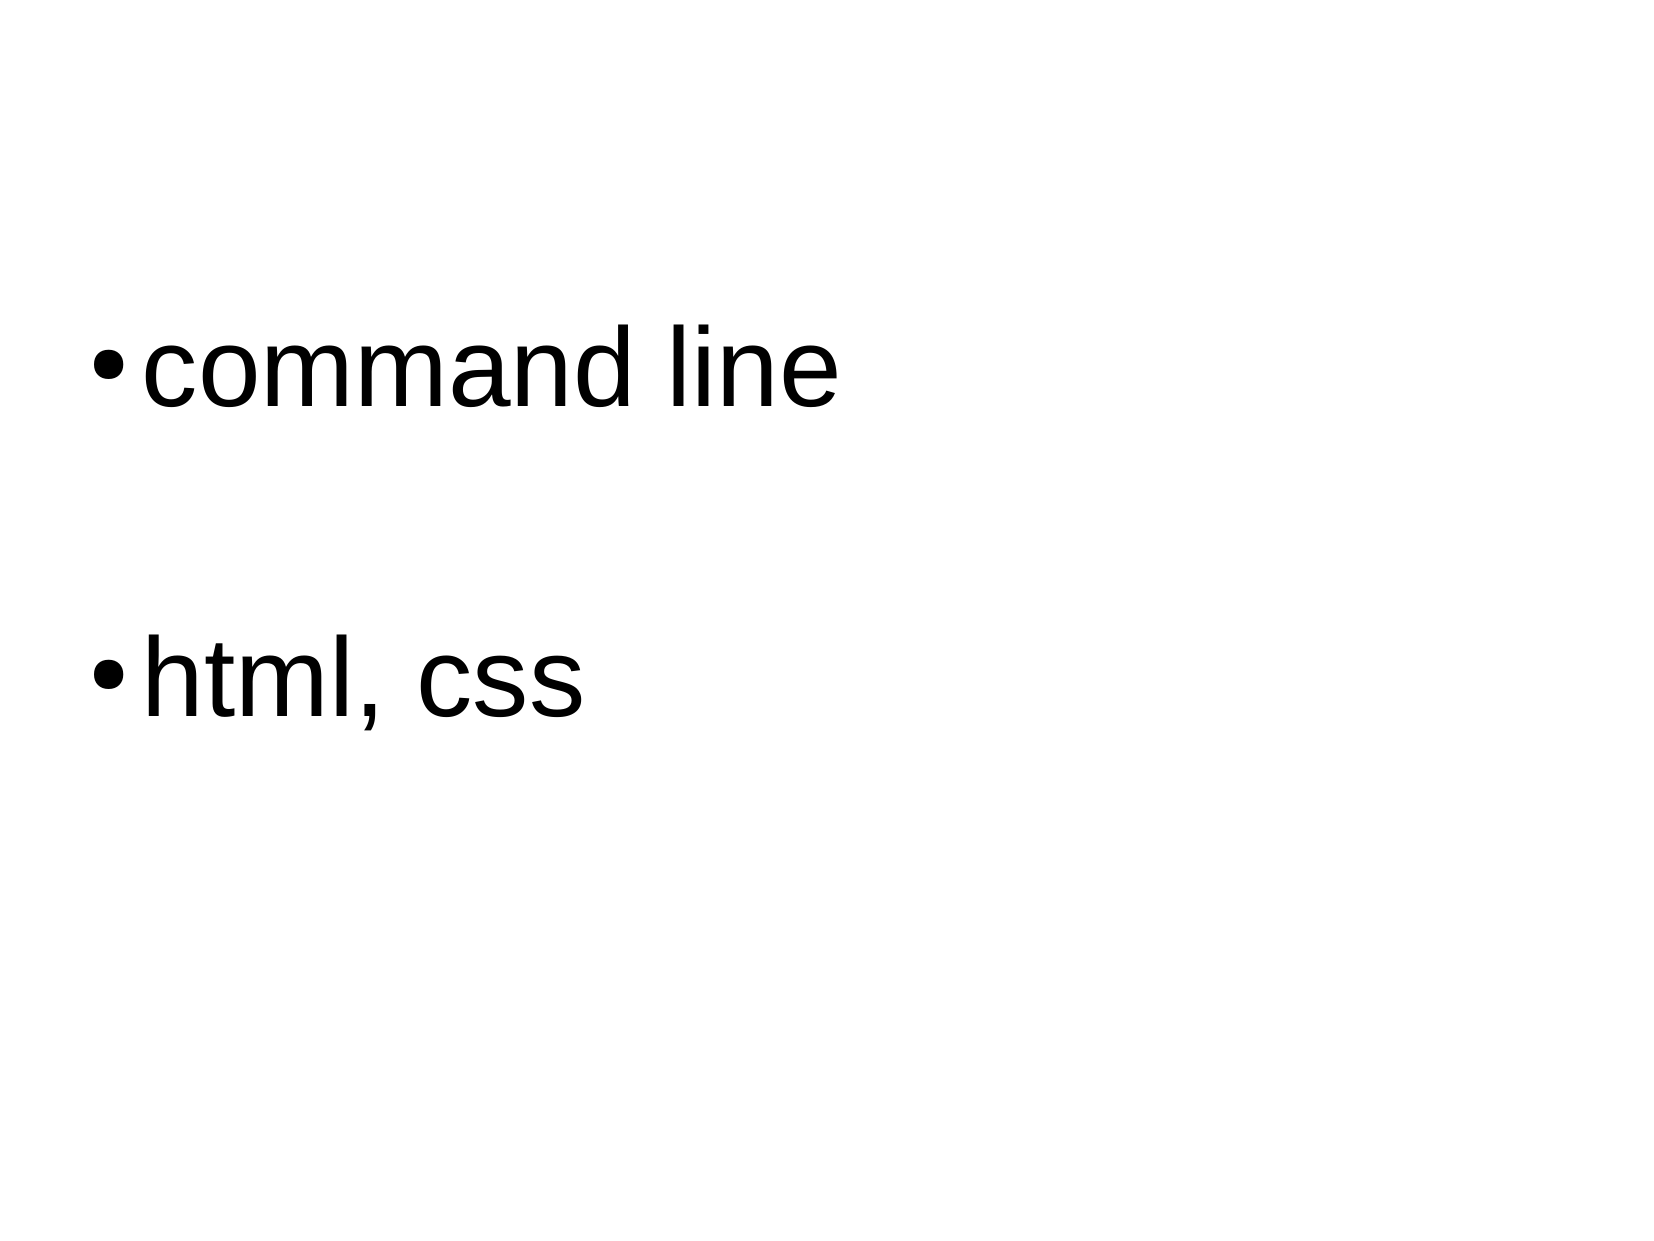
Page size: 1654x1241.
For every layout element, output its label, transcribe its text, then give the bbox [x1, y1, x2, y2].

list command line html, css [70, 200, 1560, 921]
